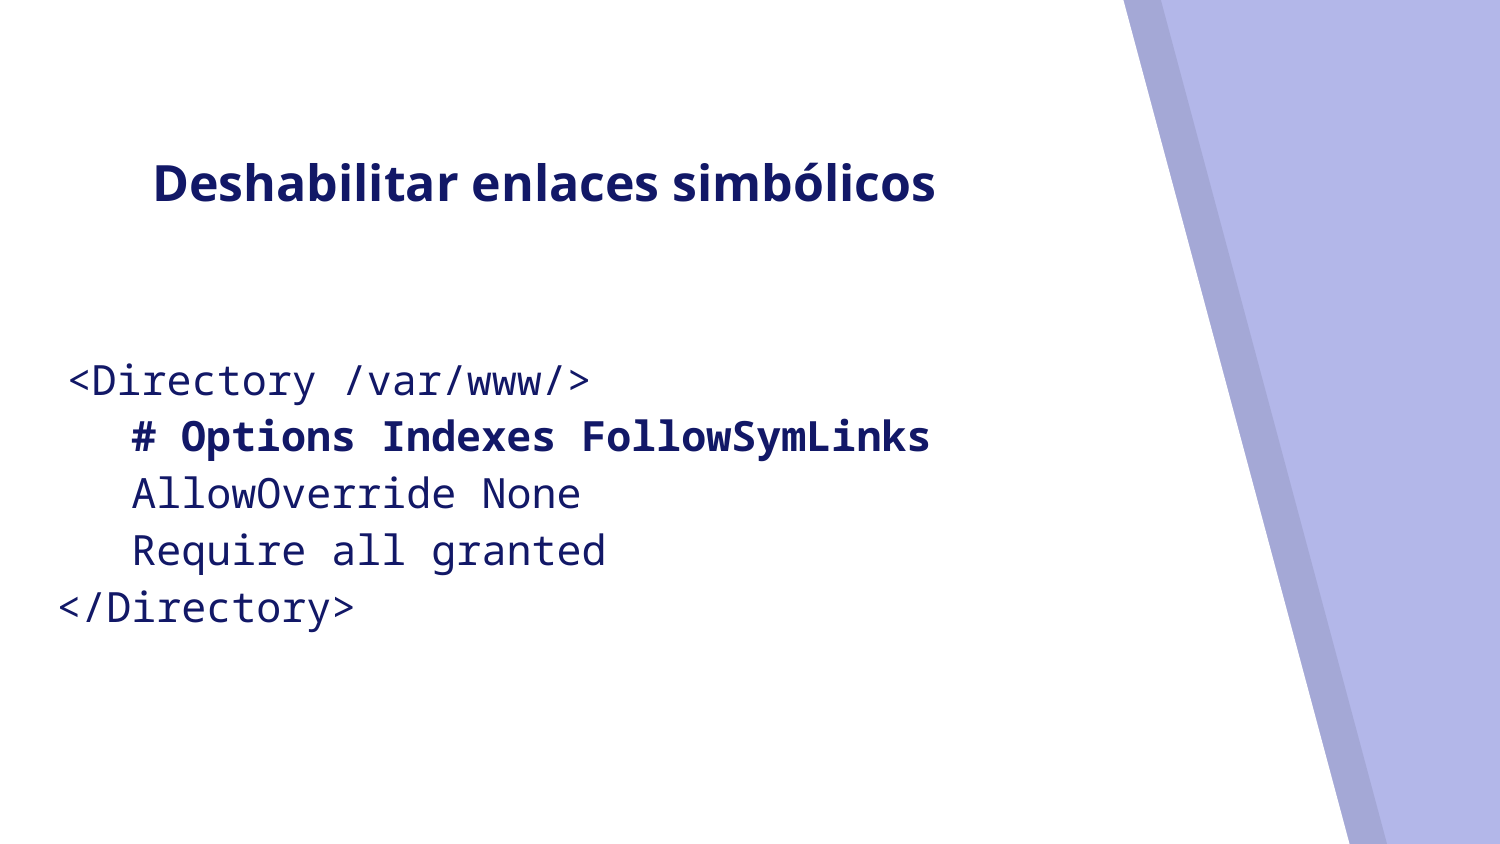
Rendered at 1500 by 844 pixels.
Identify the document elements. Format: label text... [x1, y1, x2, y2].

title Deshabilitar enlaces simbólicos [137, 146, 1011, 227]
text_box <Directory /var/www/> # Options Indexes FollowSymLinks AllowOverride None Require all granted </Directory> [31, 236, 1335, 844]
